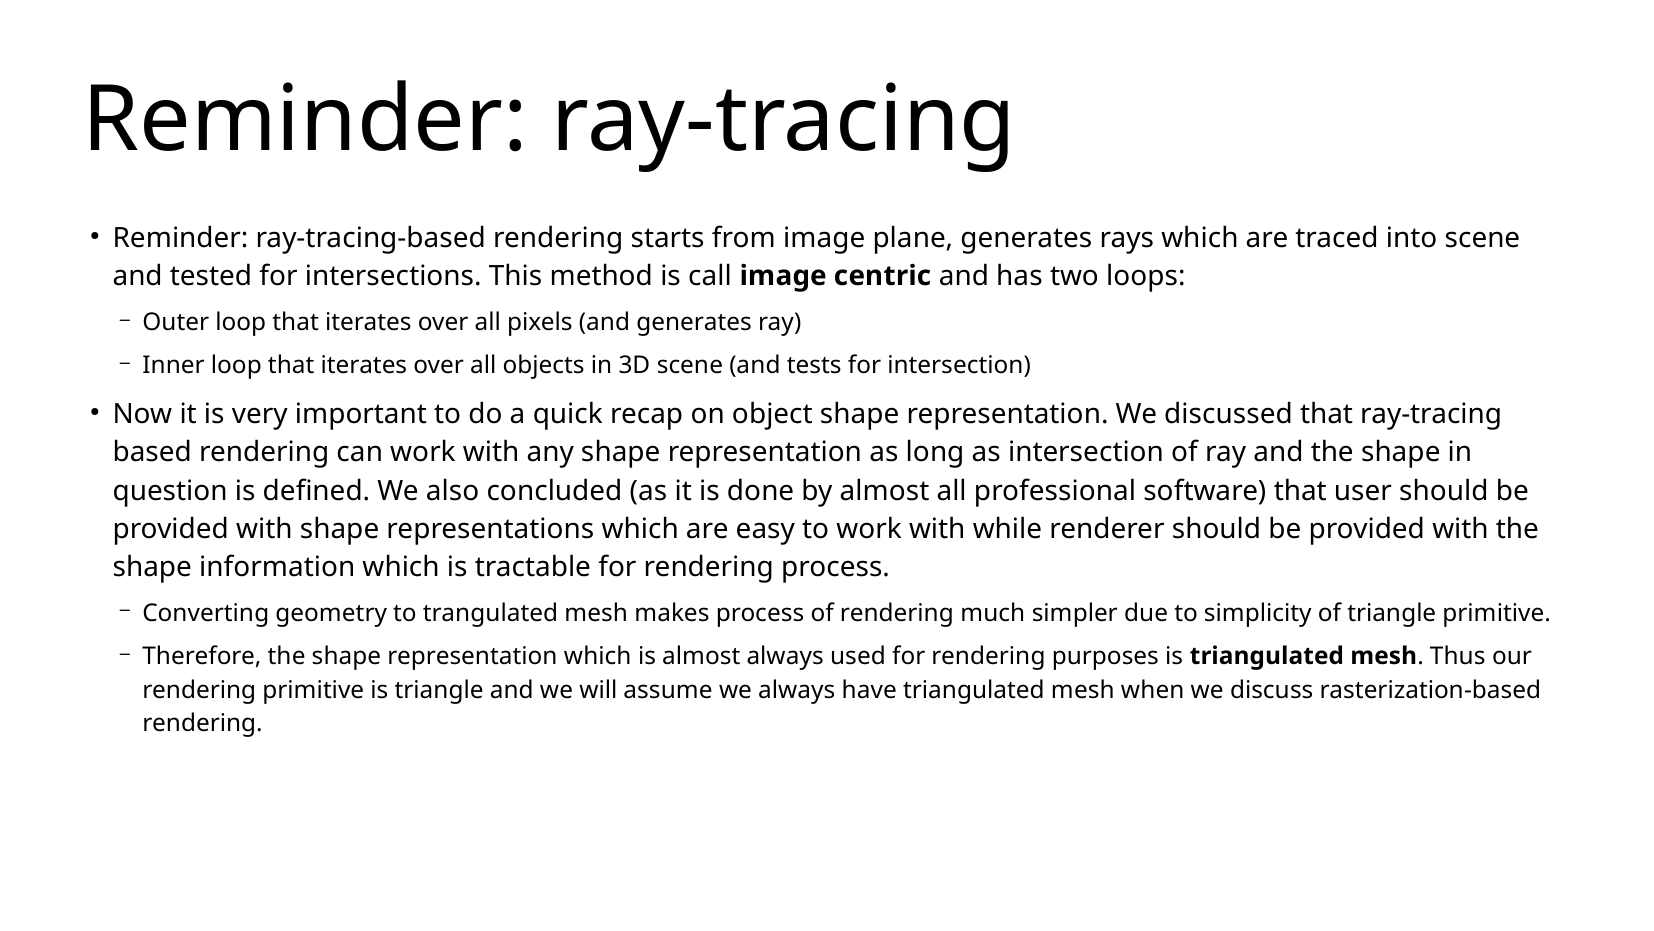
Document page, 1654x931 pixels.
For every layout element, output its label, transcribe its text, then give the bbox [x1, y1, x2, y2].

list Reminder: ray-tracing-based rendering starts from image plane, generates rays which are traced into scene and tested for intersections. This method is call image centric and has two loops: Outer loop that iterates over all pixels (and generates ray) Inner loop that iterates over all objects in 3D scene (and tests for intersection) Now it is very important to do a quick recap on object shape representation. We discussed that ray-tracing based rendering can work with any shape representation as long as intersection of ray and the shape in question is defined. We also concluded (as it is done by almost all professional software) that user should be provided with shape representations which are easy to work with while renderer should be provided with the shape information which is tractable for rendering process. Converting geometry to trangulated mesh makes process of rendering much simpler due to simplicity of triangle primitive. Therefore, the shape representation which is almost always used for rendering purposes is triangulated mesh. Thus our rendering primitive is triangle and we will assume we always have triangulated mesh when we discuss rasterization-based rendering. [82, 217, 1571, 758]
title Reminder: ray-tracing [82, 37, 1571, 193]
